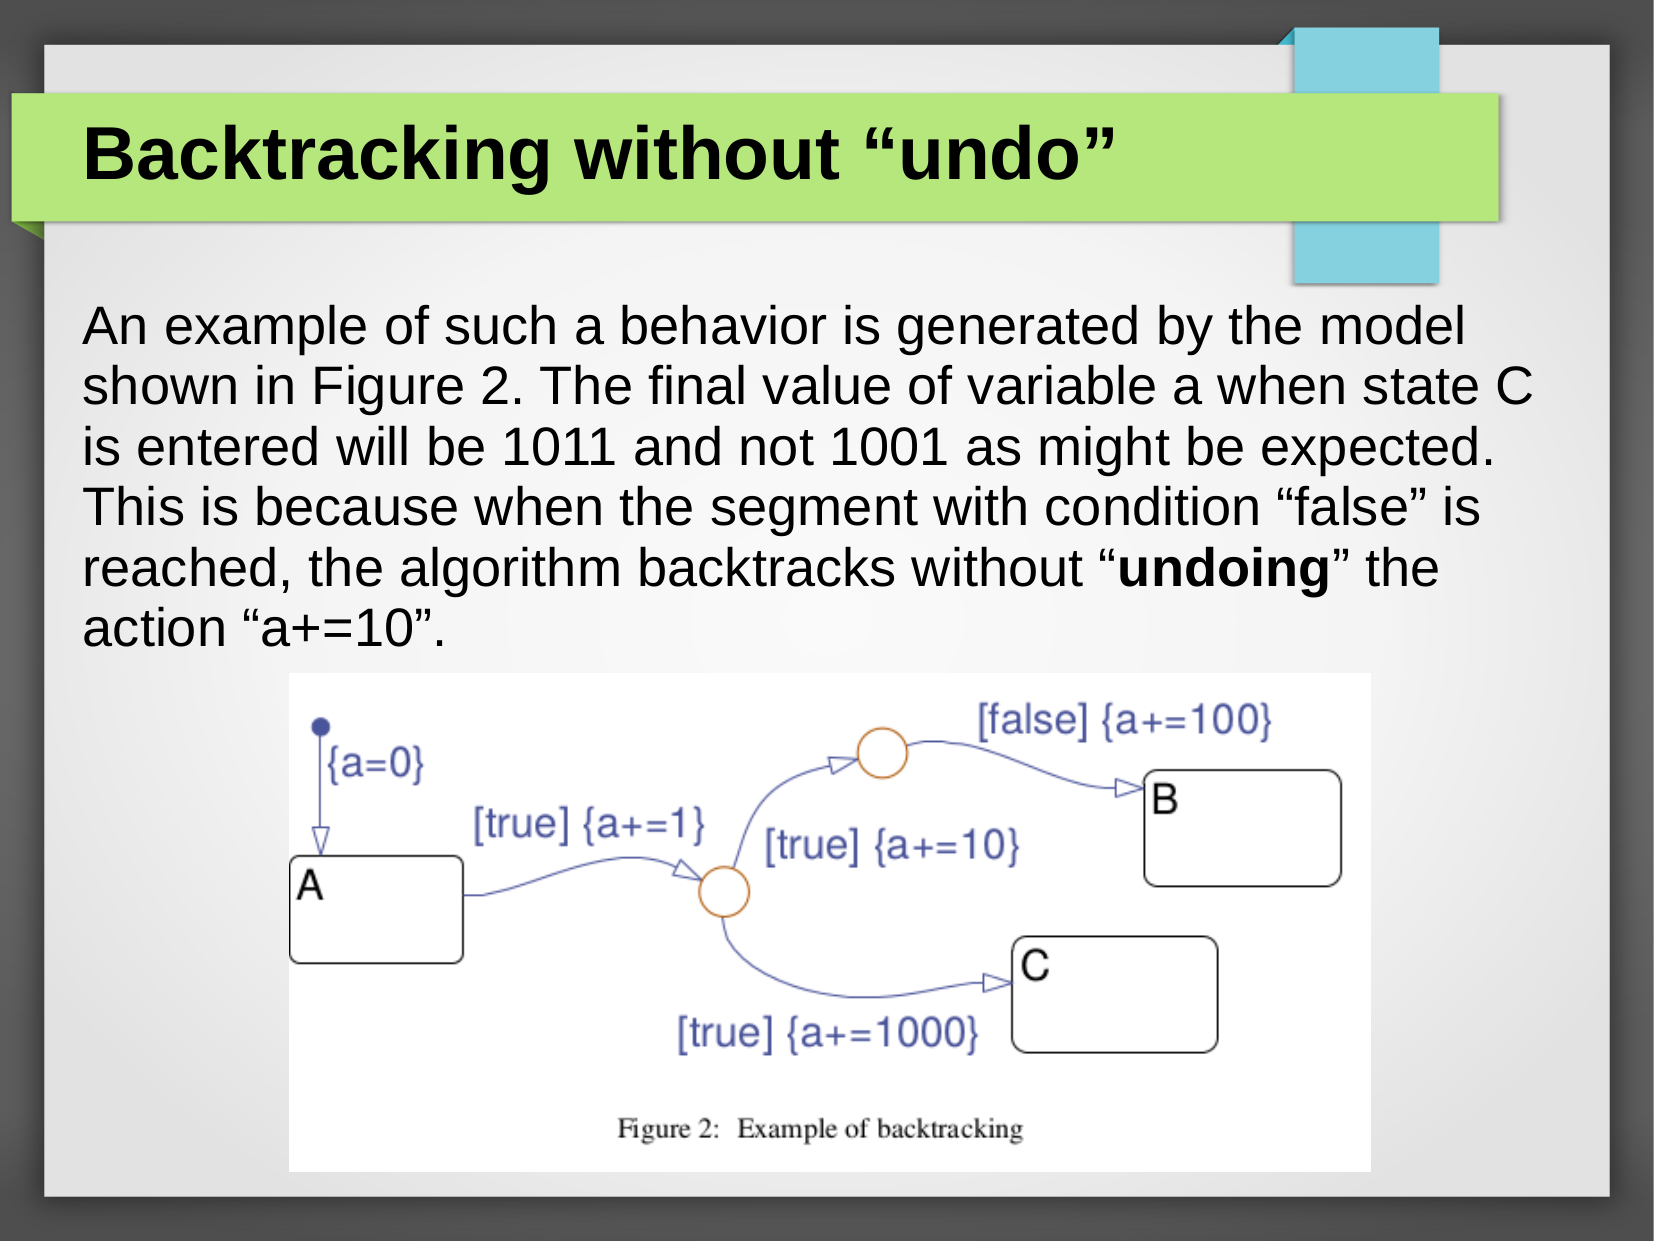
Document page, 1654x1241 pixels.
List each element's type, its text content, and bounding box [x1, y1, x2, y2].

title Backtracking without “undo” [82, 94, 1264, 213]
list An example of such a behavior is generated by the model shown in Figure 2. The final value of variable a when state C is entered will be 1011 and not 1001 as might be expected. This is because when the segment with condition “false” is reached, the algorithm backtracks without “undoing” the action “a+=10”. [82, 295, 1571, 1015]
picture [0, 0, 1654, 1241]
